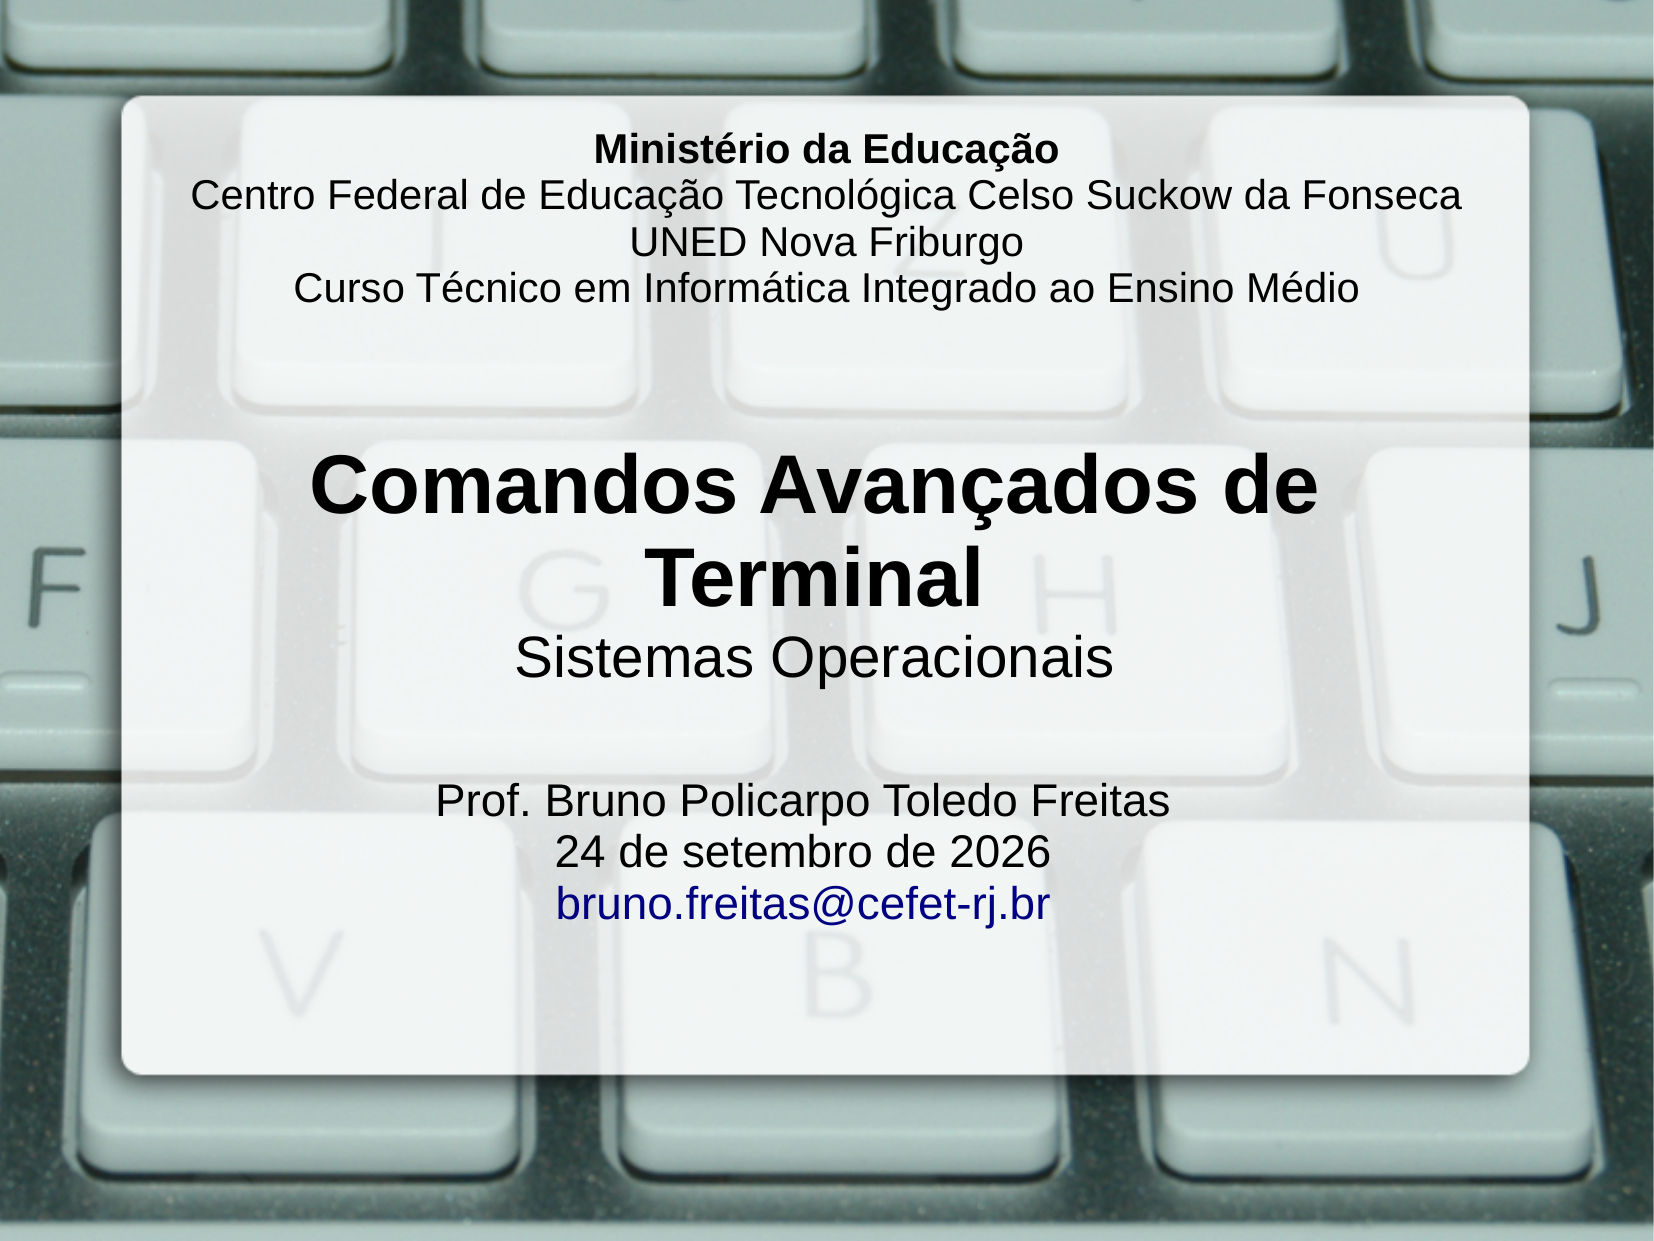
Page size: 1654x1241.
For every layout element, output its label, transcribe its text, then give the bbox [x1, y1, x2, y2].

text_box Comandos Avançados de Terminal Sistemas Operacionais [165, 431, 1465, 698]
text_box Ministério da Educação Centro Federal de Educação Tecnológica Celso Suckow da Fonseca UNED Nova Friburgo Curso Técnico em Informática Integrado ao Ensino Médio [129, 118, 1524, 366]
text_box Prof. Bruno Policarpo Toledo Freitas 23 de abril de 2020 bruno.freitas@cefet-rj.br [354, 767, 1252, 937]
picture [0, 0, 1654, 1241]
